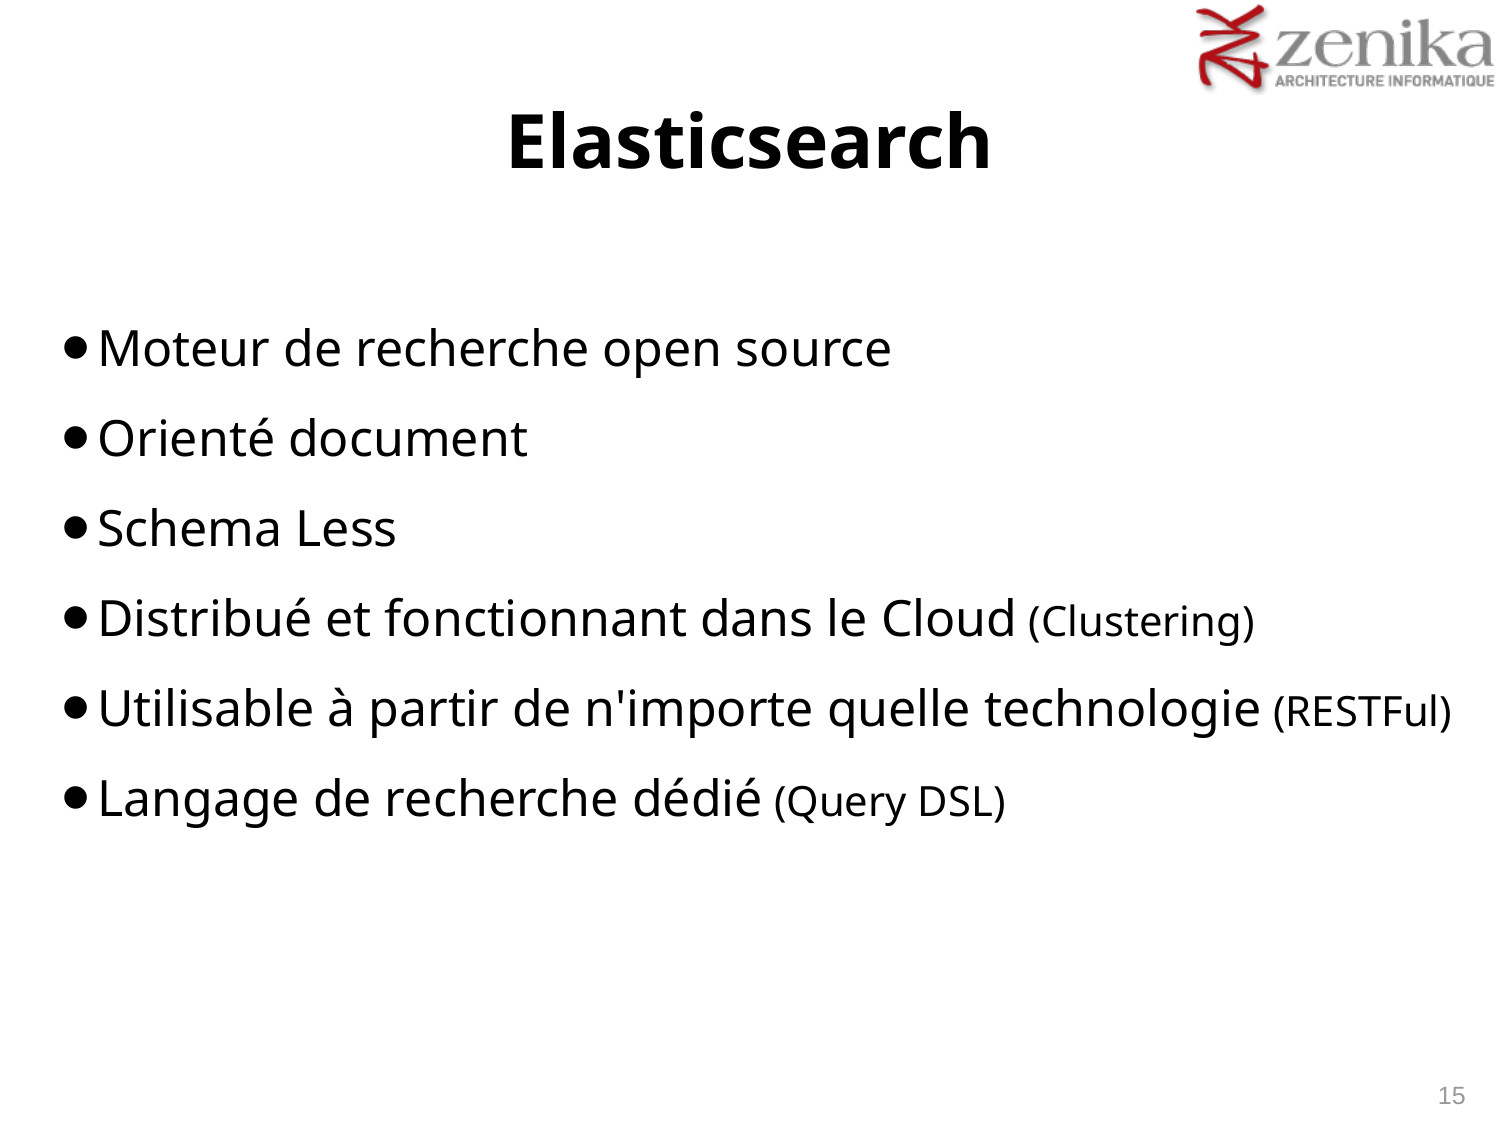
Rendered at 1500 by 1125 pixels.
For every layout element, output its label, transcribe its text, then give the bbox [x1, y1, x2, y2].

text_box Moteur de recherche open source Orienté document Schema Less Distribué et fonctionnant dans le Cloud (Clustering) Utilisable à partir de n'importe quelle technologie (RESTFul) Langage de recherche dédié (Query DSL) [47, 271, 1485, 1007]
text_box Elasticsearch [75, 29, 1425, 248]
picture [1190, 0, 1500, 95]
